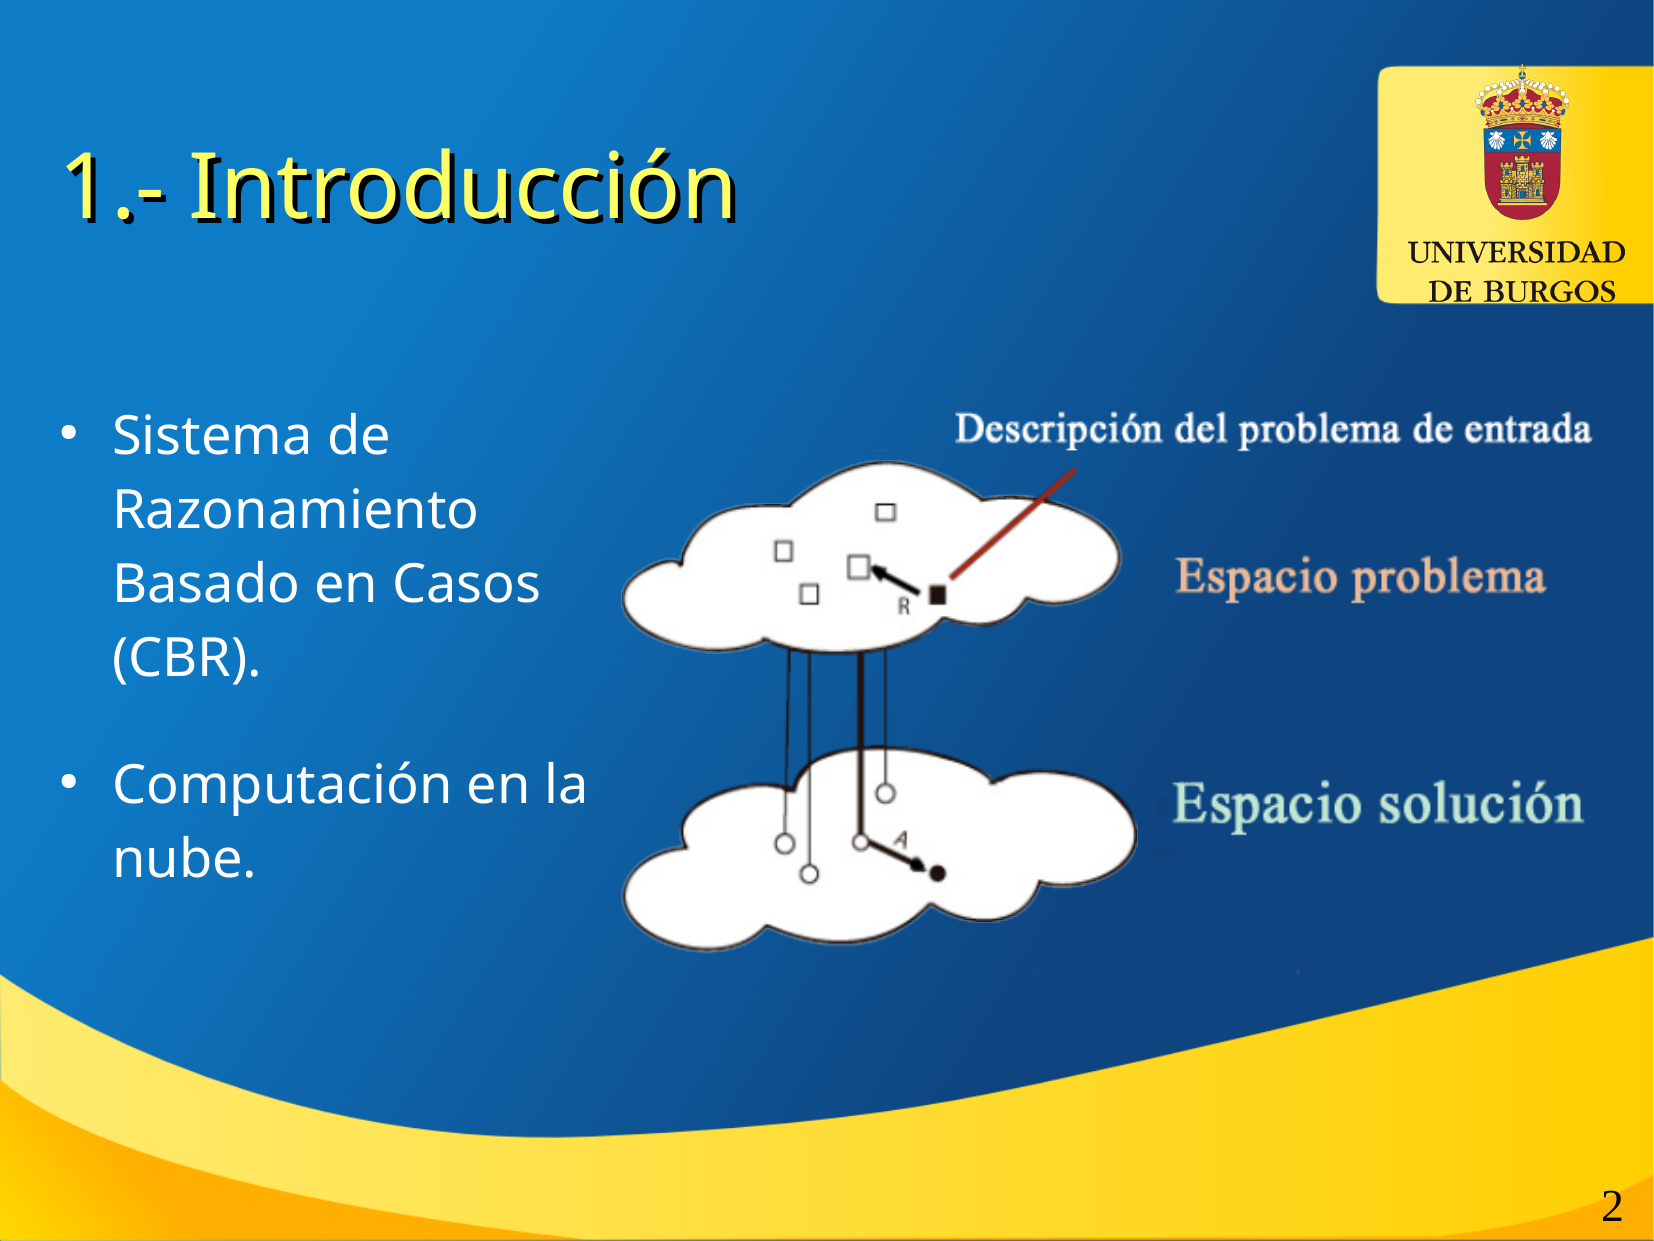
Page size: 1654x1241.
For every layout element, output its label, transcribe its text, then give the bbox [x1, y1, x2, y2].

list Sistema de Razonamiento Basado en Casos (CBR). Computación en la nube. [41, 396, 590, 1034]
title 1.- Introducción [59, 70, 1335, 296]
picture [0, 0, 1654, 1241]
